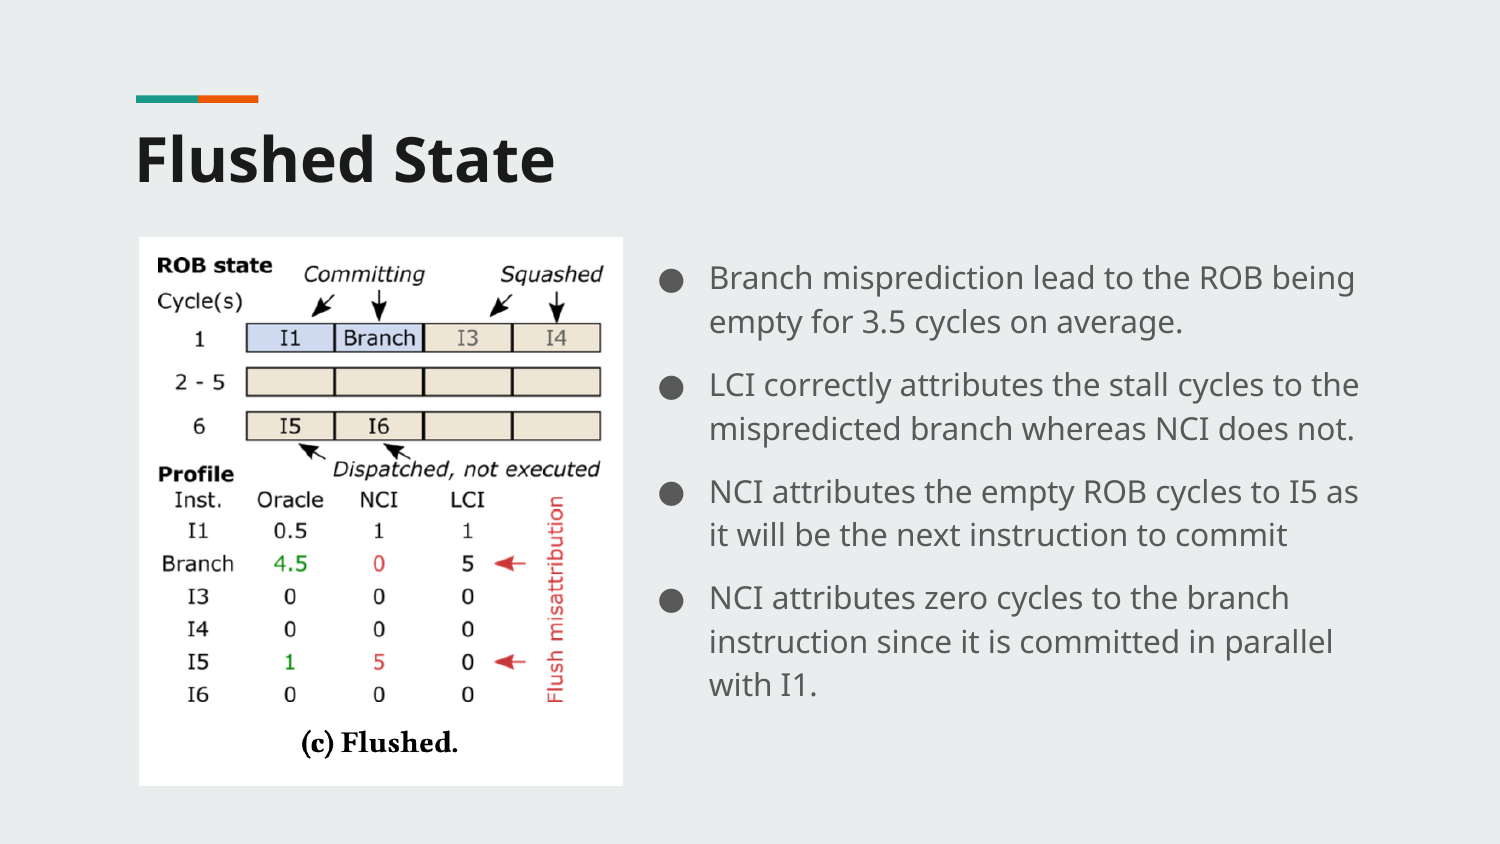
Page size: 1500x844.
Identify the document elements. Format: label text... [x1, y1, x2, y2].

text_box Flushed State [119, 104, 1381, 246]
text_box Branch misprediction lead to the ROB being empty for 3.5 cycles on average. LCI correctly attributes the stall cycles to the mispredicted branch whereas NCI does not. NCI attributes the empty ROB cycles to I5 as it will be the next instruction to commit NCI attributes zero cycles to the branch instruction since it is committed in parallel with I1. [623, 246, 1381, 786]
picture [139, 237, 623, 786]
